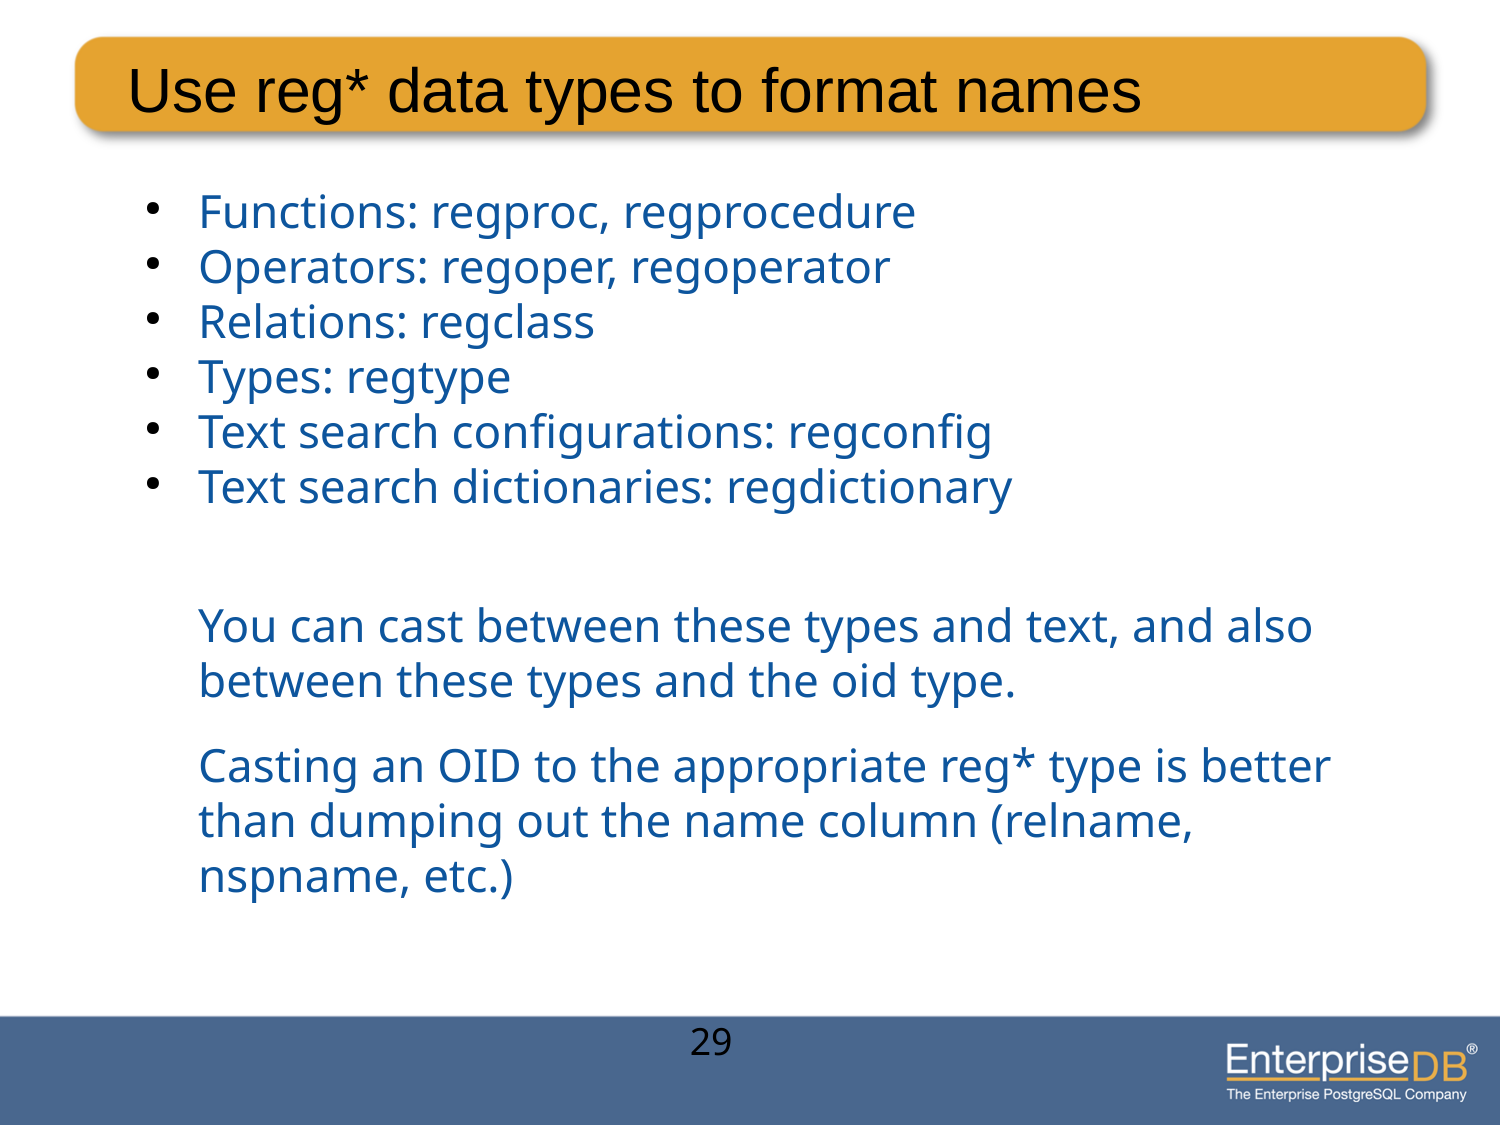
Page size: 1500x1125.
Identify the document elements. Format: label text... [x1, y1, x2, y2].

list Functions: regproc, regprocedure Operators: regoper, regoperator Relations: regclass Types: regtype Text search configurations: regconfig Text search dictionaries: regdictionary You can cast between these types and text, and also between these types and the oid type. Casting an OID to the appropriate reg* type is better than dumping out the name column (relname, nspname, etc.) [112, 174, 1388, 963]
picture [0, 0, 1500, 1125]
slide_number <number> [675, 1010, 825, 1125]
title Use reg* data types to format names [112, 37, 1388, 138]
